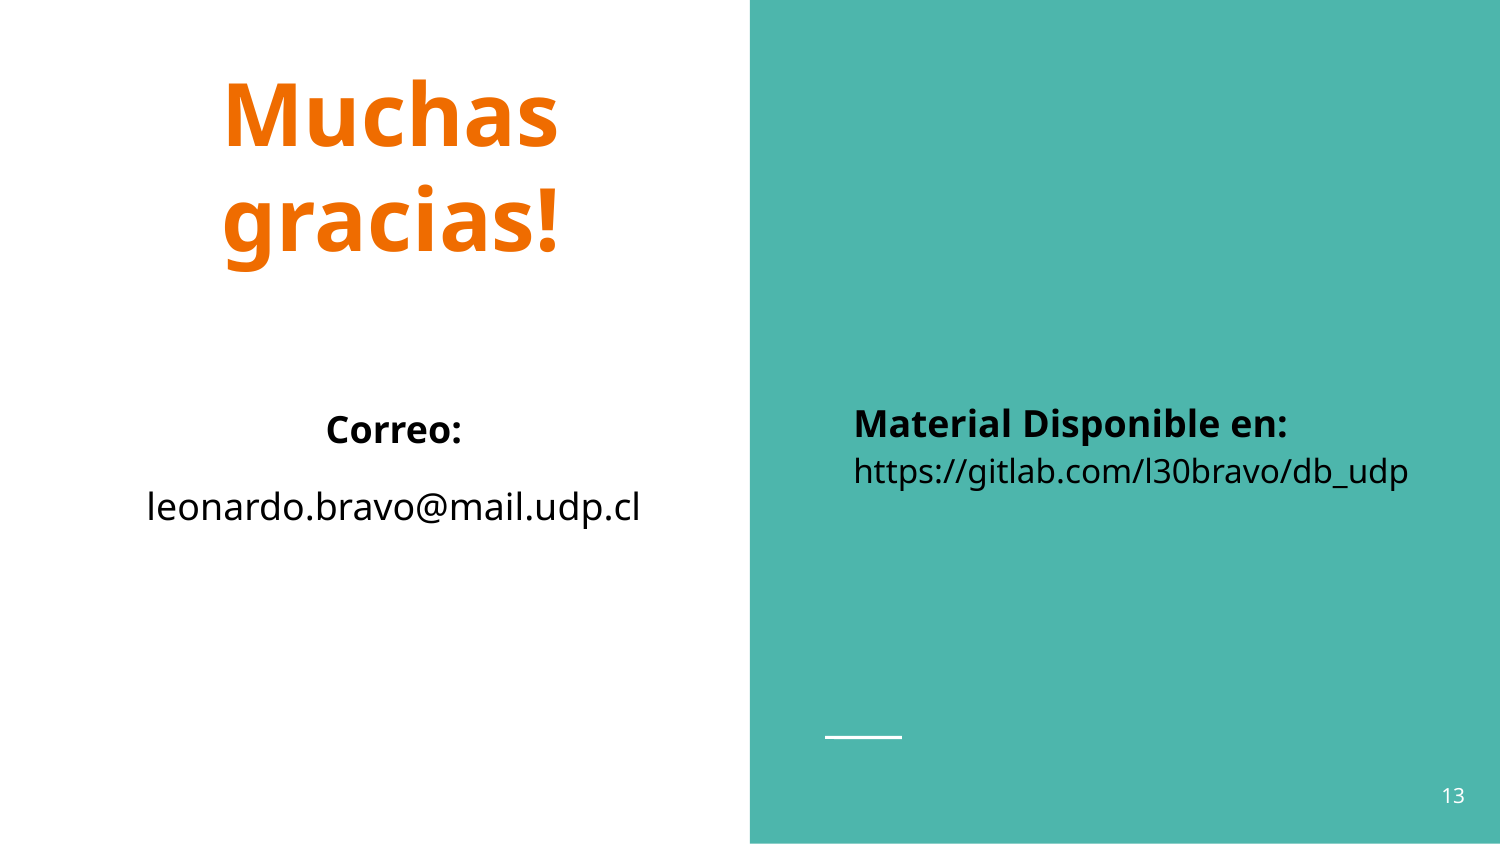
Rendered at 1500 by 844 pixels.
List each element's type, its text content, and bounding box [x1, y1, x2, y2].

list Correo: leonardo.bravo@mail.udp.cl [79, 253, 709, 833]
text_box Material Disponible en: https://gitlab.com/l30bravo/db_udp [838, 389, 1426, 501]
title Muchas gracias! [59, 8, 723, 284]
slide_number <number> [1389, 764, 1480, 830]
